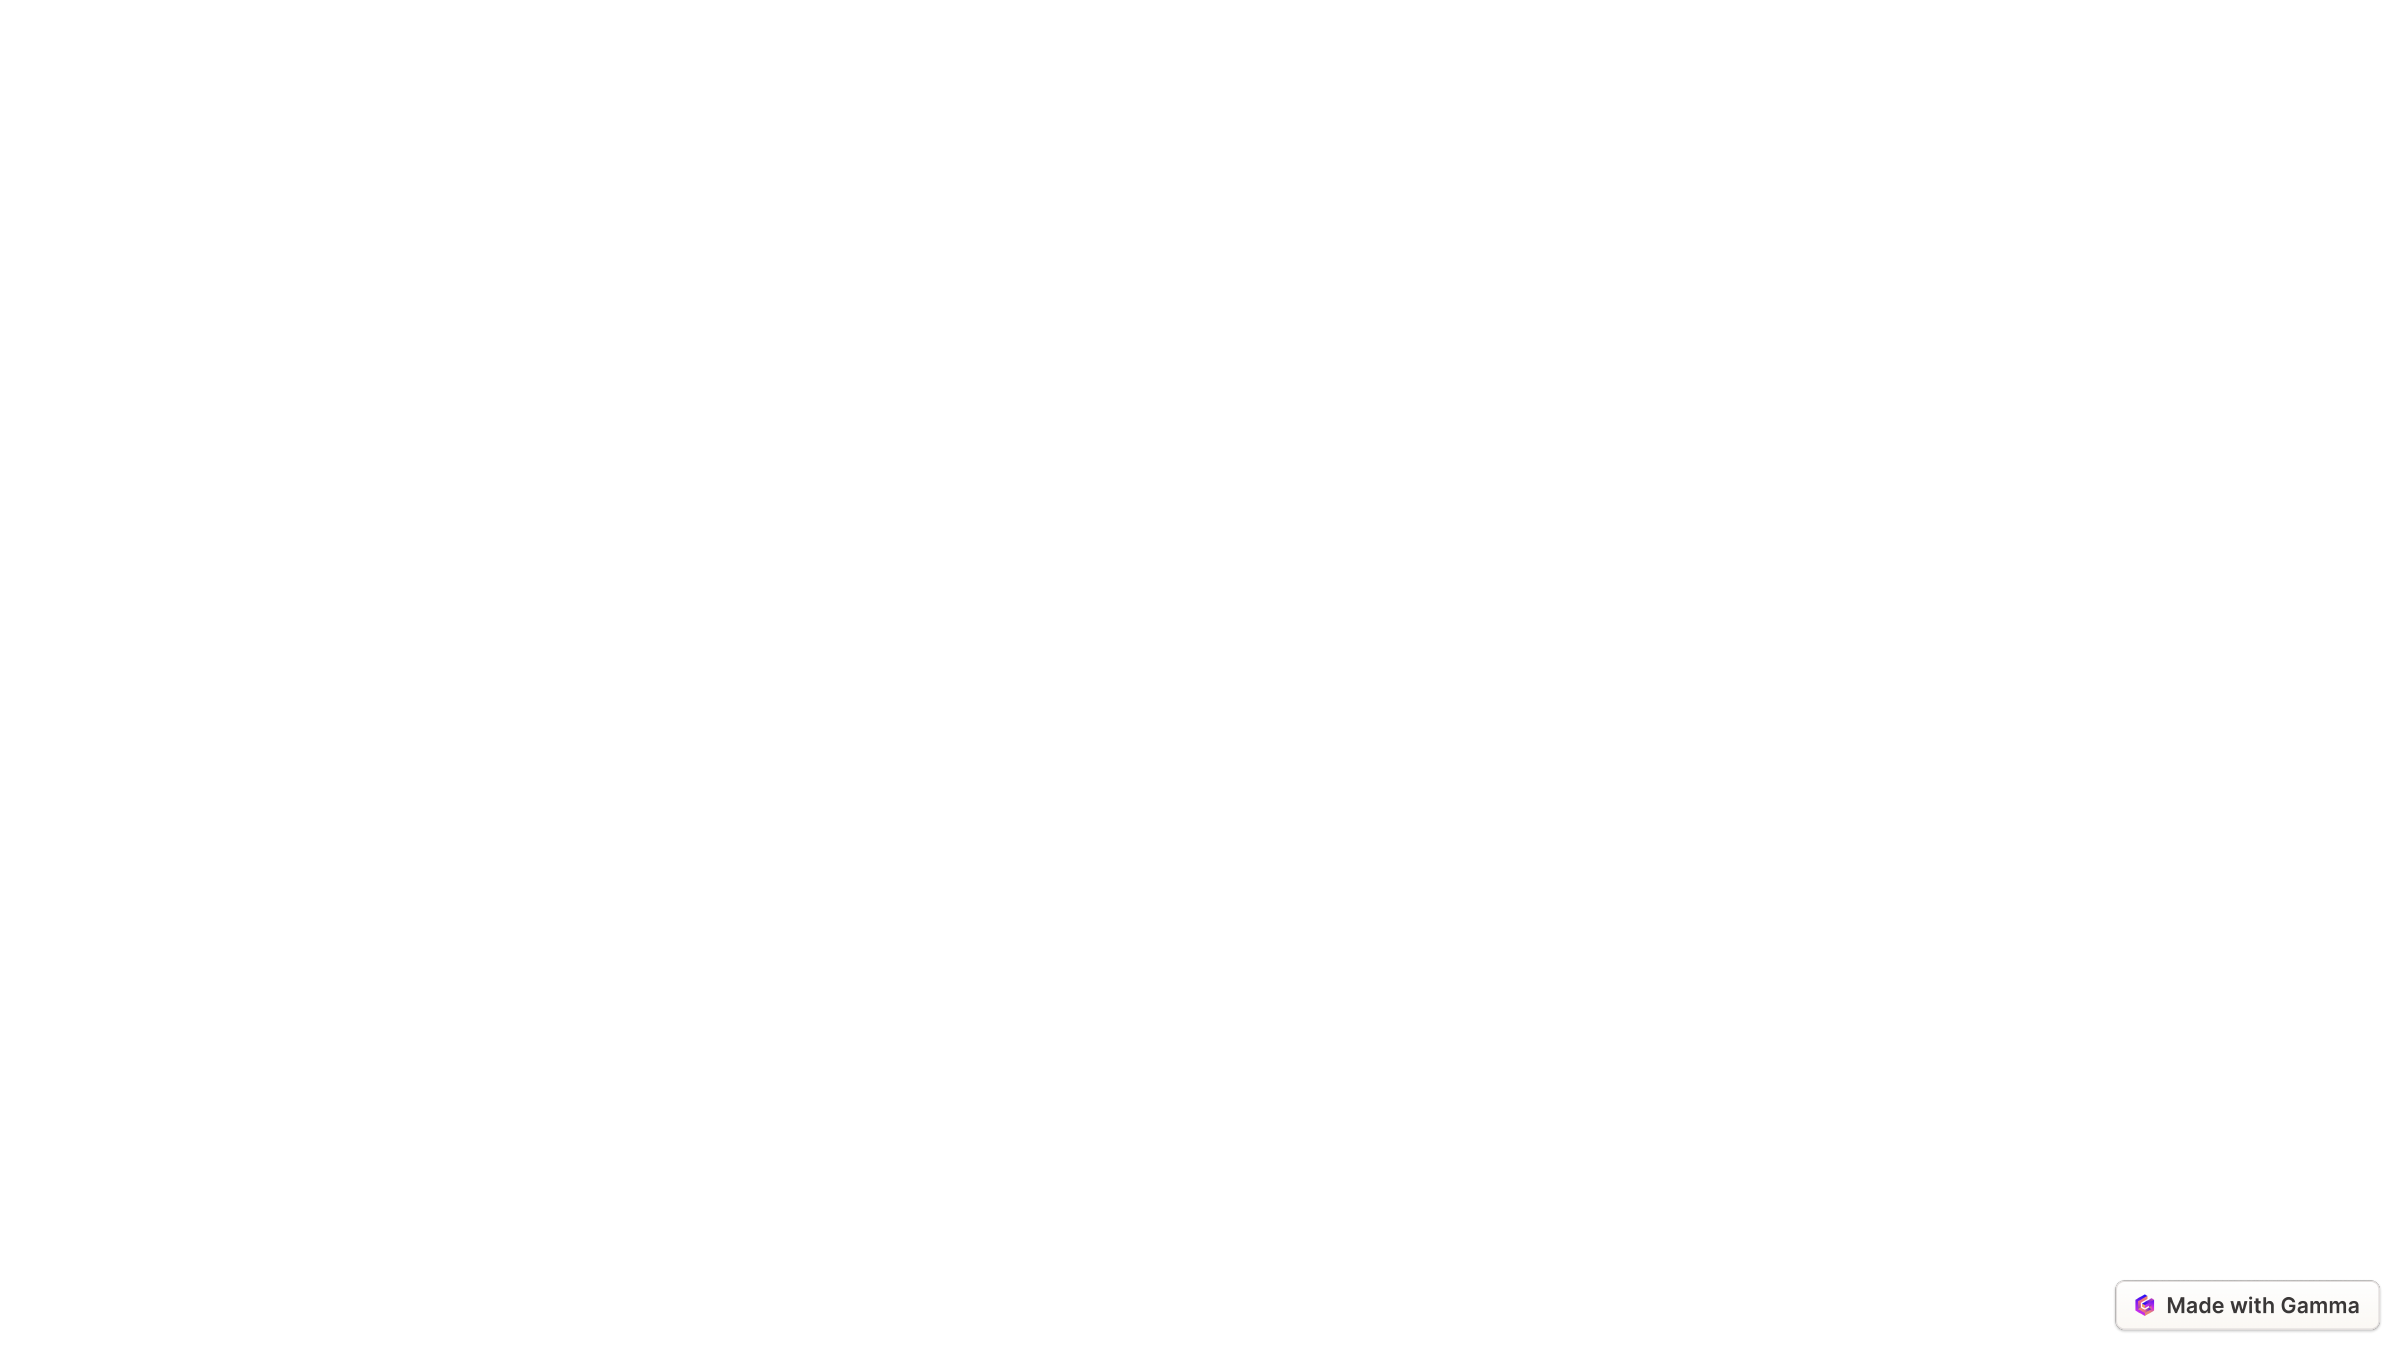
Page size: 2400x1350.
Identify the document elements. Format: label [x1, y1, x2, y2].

picture [2106, 1271, 2389, 1339]
